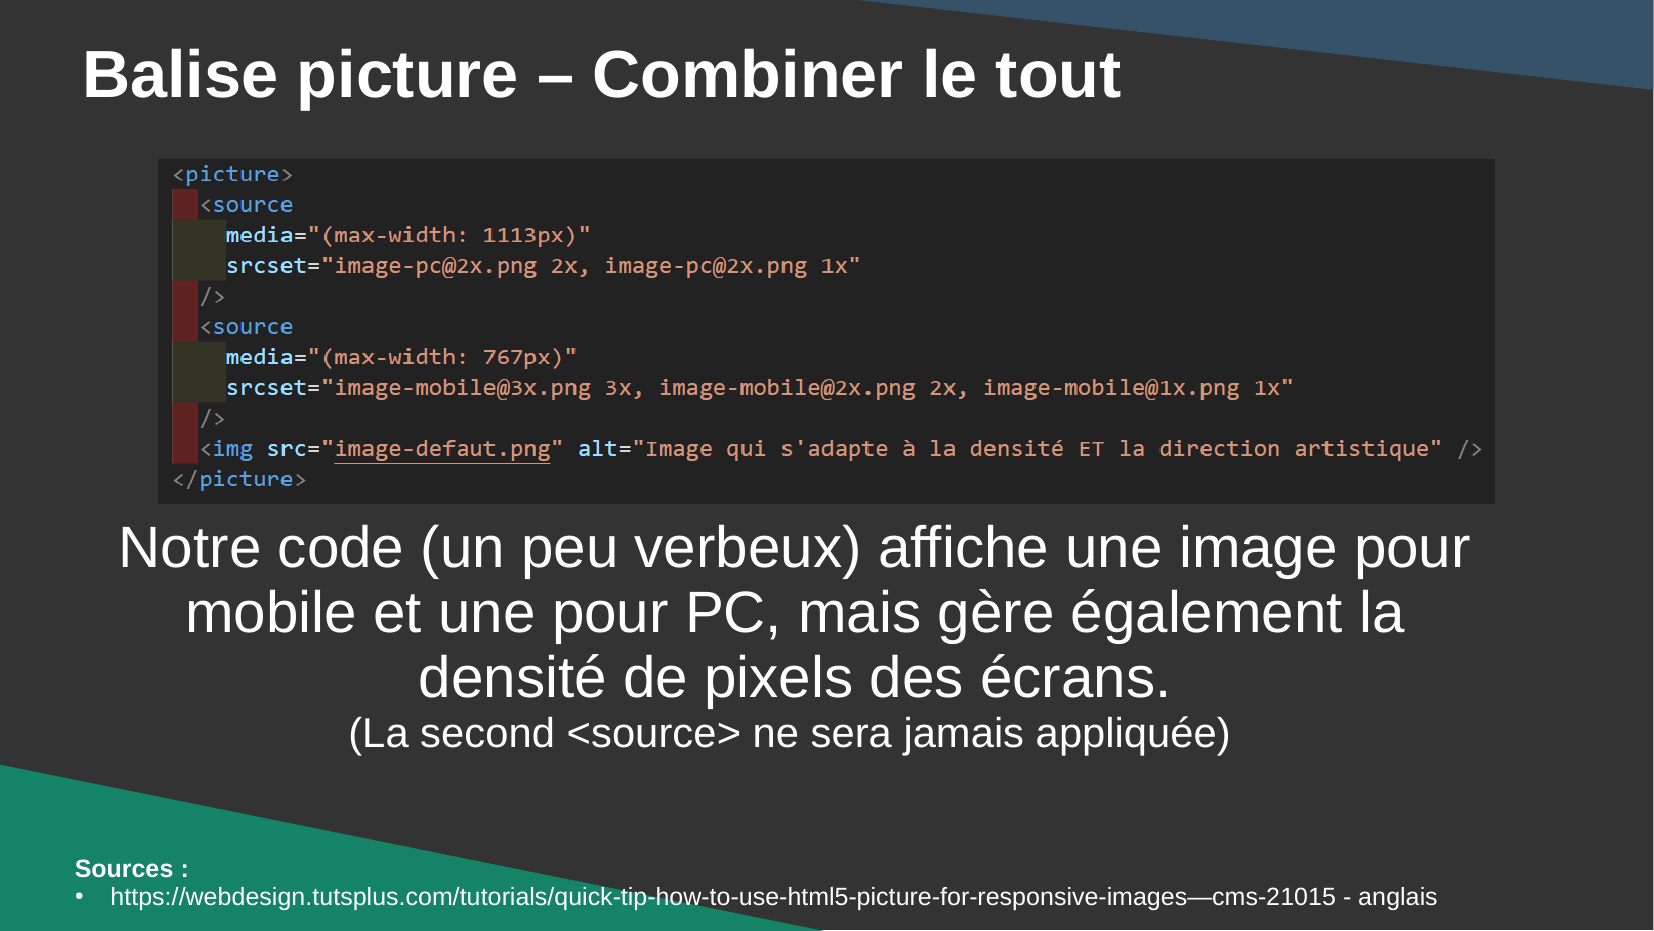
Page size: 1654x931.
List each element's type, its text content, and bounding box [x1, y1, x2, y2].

picture [158, 159, 1495, 504]
text_box [857, 0, 1654, 90]
text_box Sources : https://webdesign.tutsplus.com/tutorials/quick-tip-how-to-use-html5-picture-for-responsive-images—cms-21015 - anglais [60, 847, 1546, 931]
text_box [0, 764, 409, 931]
text_box Notre code (un peu verbeux) affiche une image pour mobile et une pour PC, mais gère également la densité de pixels des écrans. (La second <source> ne sera jamais appliquée) [78, 506, 1513, 764]
title Balise picture – Combiner le tout [82, 37, 1571, 122]
